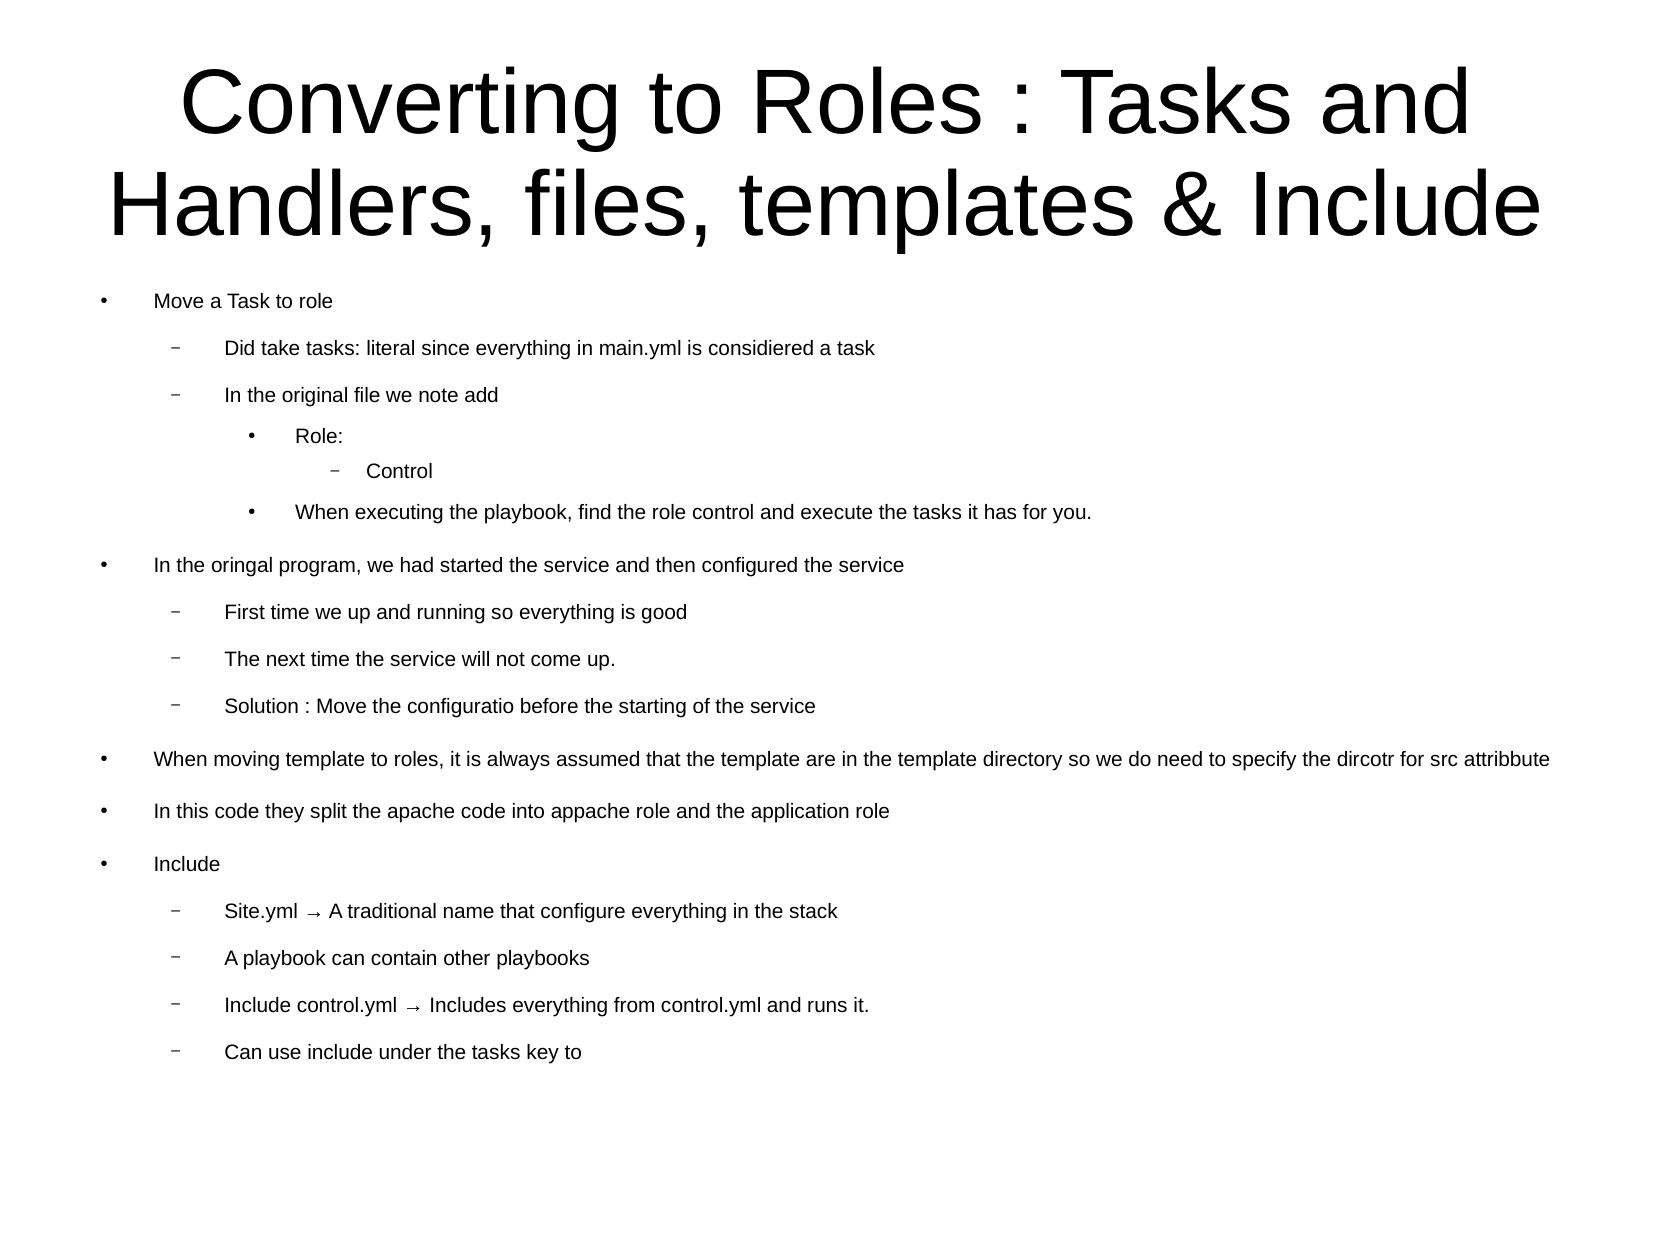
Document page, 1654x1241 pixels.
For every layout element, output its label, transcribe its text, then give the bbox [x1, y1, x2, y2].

title Converting to Roles : Tasks and Handlers, files, templates & Include [82, 49, 1571, 257]
list Move a Task to role Did take tasks: literal since everything in main.yml is considiered a task In the original file we note add Role: Control When executing the playbook, find the role control and execute the tasks it has for you. In the oringal program, we had started the service and then configured the service First time we up and running so everything is good The next time the service will not come up. Solution : Move the configuratio before the starting of the service When moving template to roles, it is always assumed that the template are in the template directory so we do need to specify the dircotr for src attribbute In this code they split the apache code into appache role and the application role Include Site.yml → A traditional name that configure everything in the stack A playbook can contain other playbooks Include control.yml → Includes everything from control.yml and runs it. Can use include under the tasks key to [82, 290, 1571, 1205]
